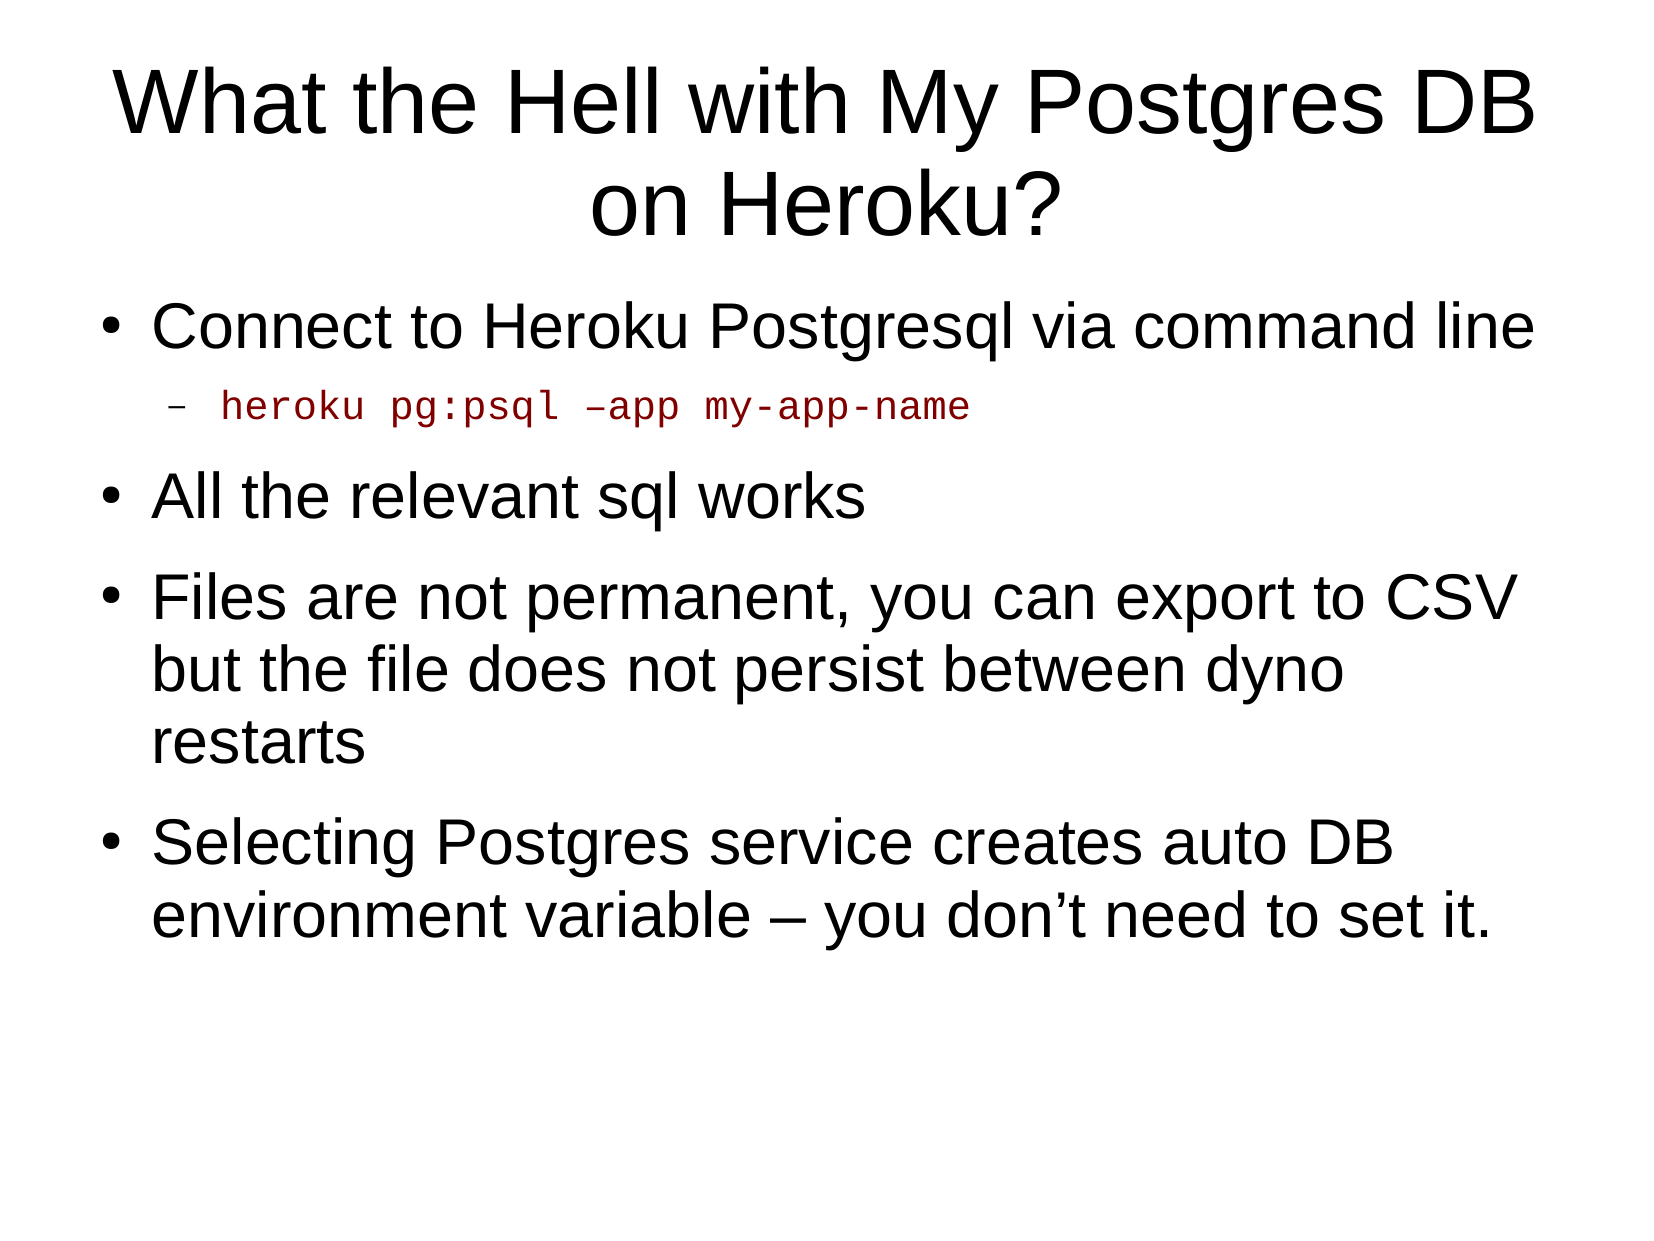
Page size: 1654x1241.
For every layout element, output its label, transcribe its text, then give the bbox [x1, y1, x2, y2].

title What the Hell with My Postgres DB on Heroku? [82, 49, 1571, 257]
list Connect to Heroku Postgresql via command line heroku pg:psql –app my-app-name All the relevant sql works Files are not permanent, you can export to CSV but the file does not persist between dyno restarts Selecting Postgres service creates auto DB environment variable – you don’t need to set it. [82, 290, 1571, 1010]
